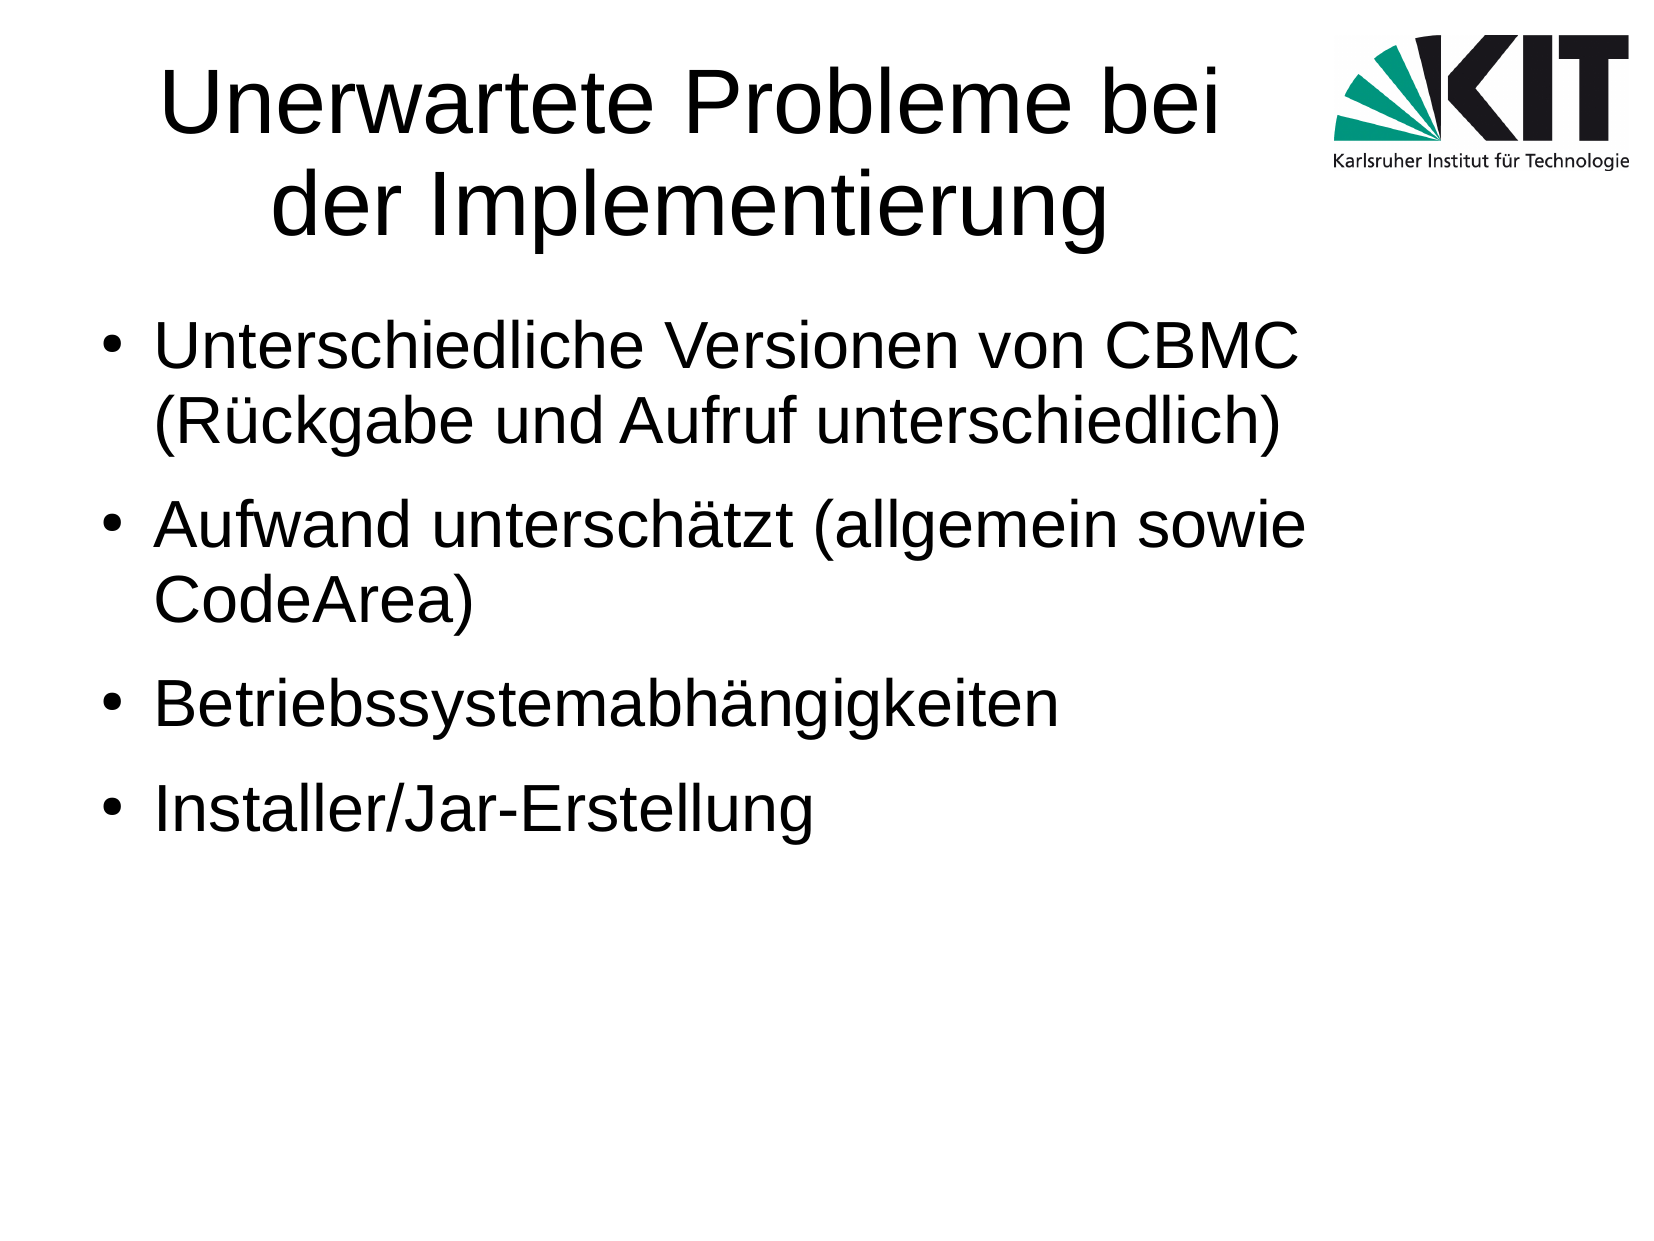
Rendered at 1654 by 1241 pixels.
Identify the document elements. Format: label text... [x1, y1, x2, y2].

title Unerwartete Probleme bei der Implementierung [82, 49, 1300, 257]
picture [1334, 35, 1629, 171]
list Unterschiedliche Versionen von CBMC (Rückgabe und Aufruf unterschiedlich) Aufwand unterschätzt (allgemein sowie CodeArea) Betriebssystemabhängigkeiten Installer/Jar-Erstellung [82, 308, 1571, 1028]
